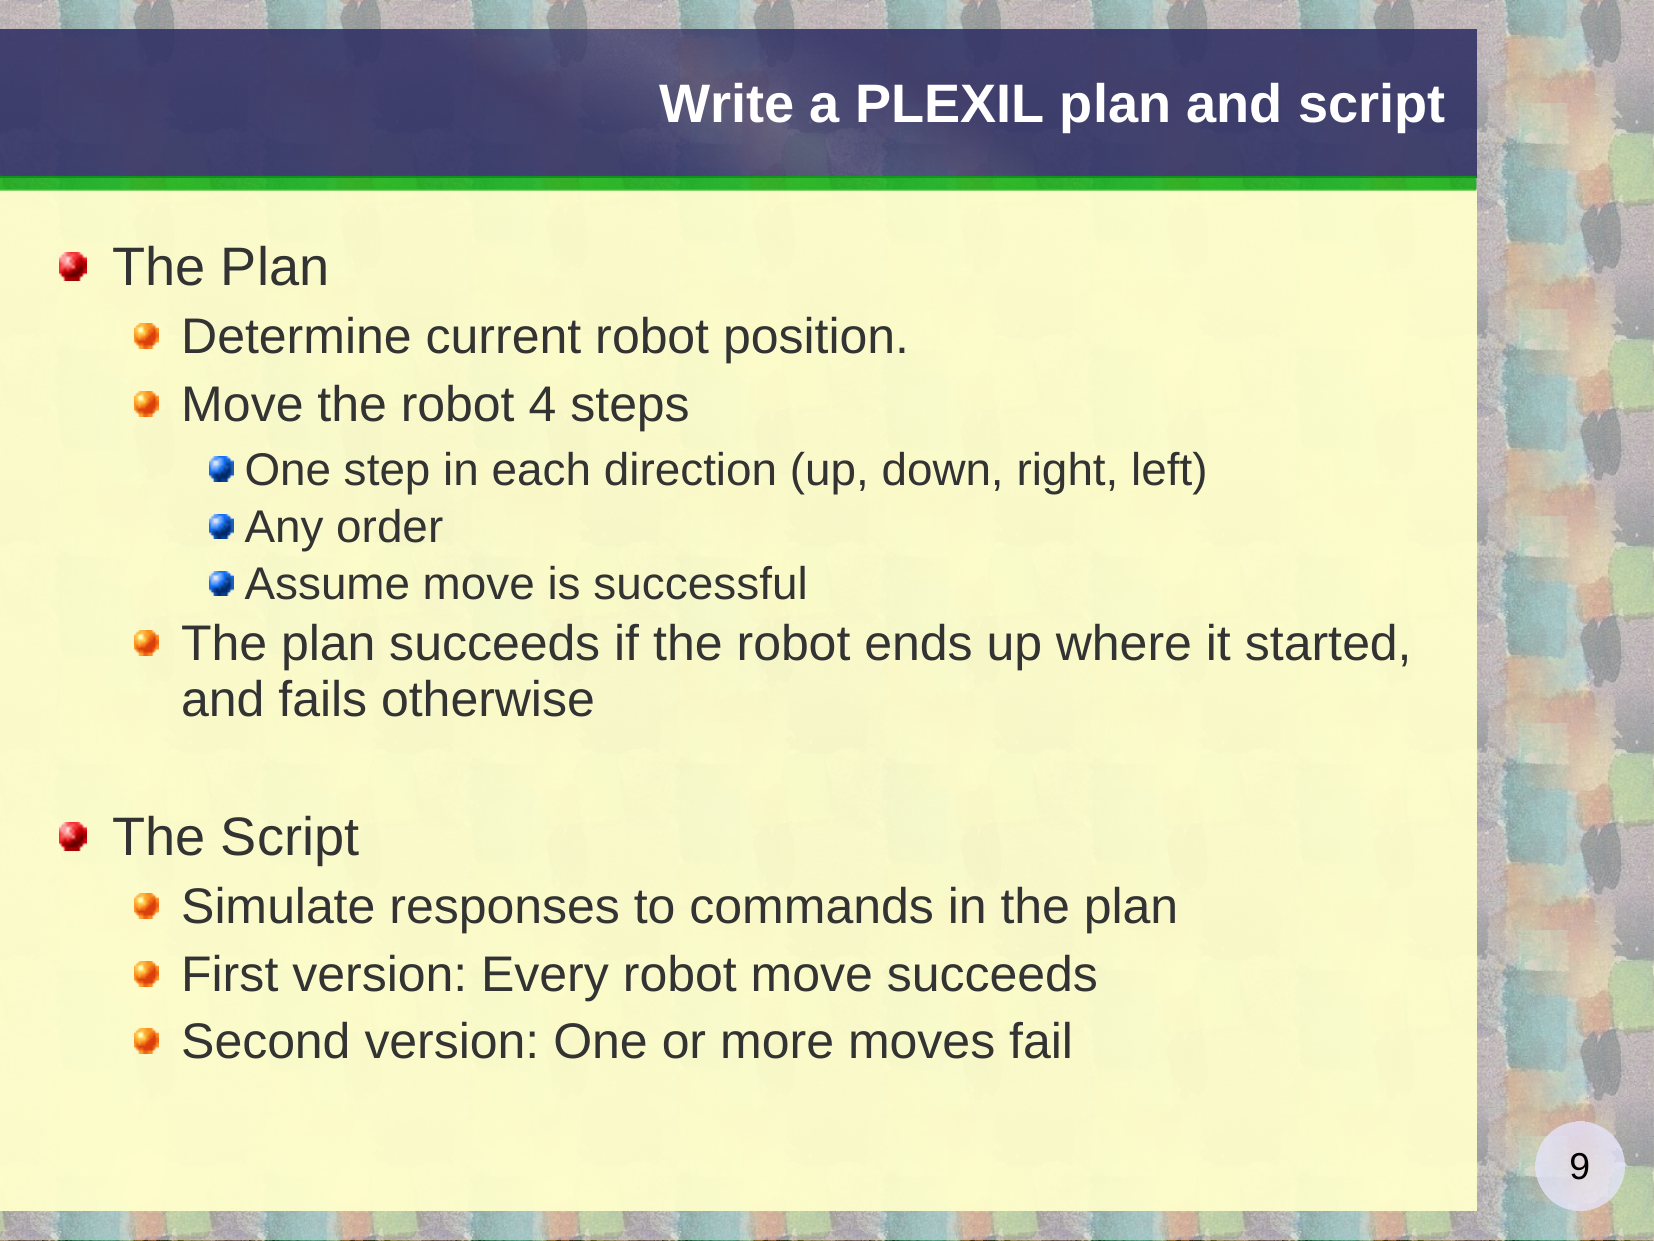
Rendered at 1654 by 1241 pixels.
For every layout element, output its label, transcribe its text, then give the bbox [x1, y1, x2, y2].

title Write a PLEXIL plan and script [29, 59, 1447, 148]
list The Plan Determine current robot position. Move the robot 4 steps One step in each direction (up, down, right, left) Any order Assume move is successful The plan succeeds if the robot ends up where it started, and fails otherwise The Script Simulate responses to commands in the plan First version: Every robot move succeeds Second version: One or more moves fail [59, 236, 1418, 1182]
